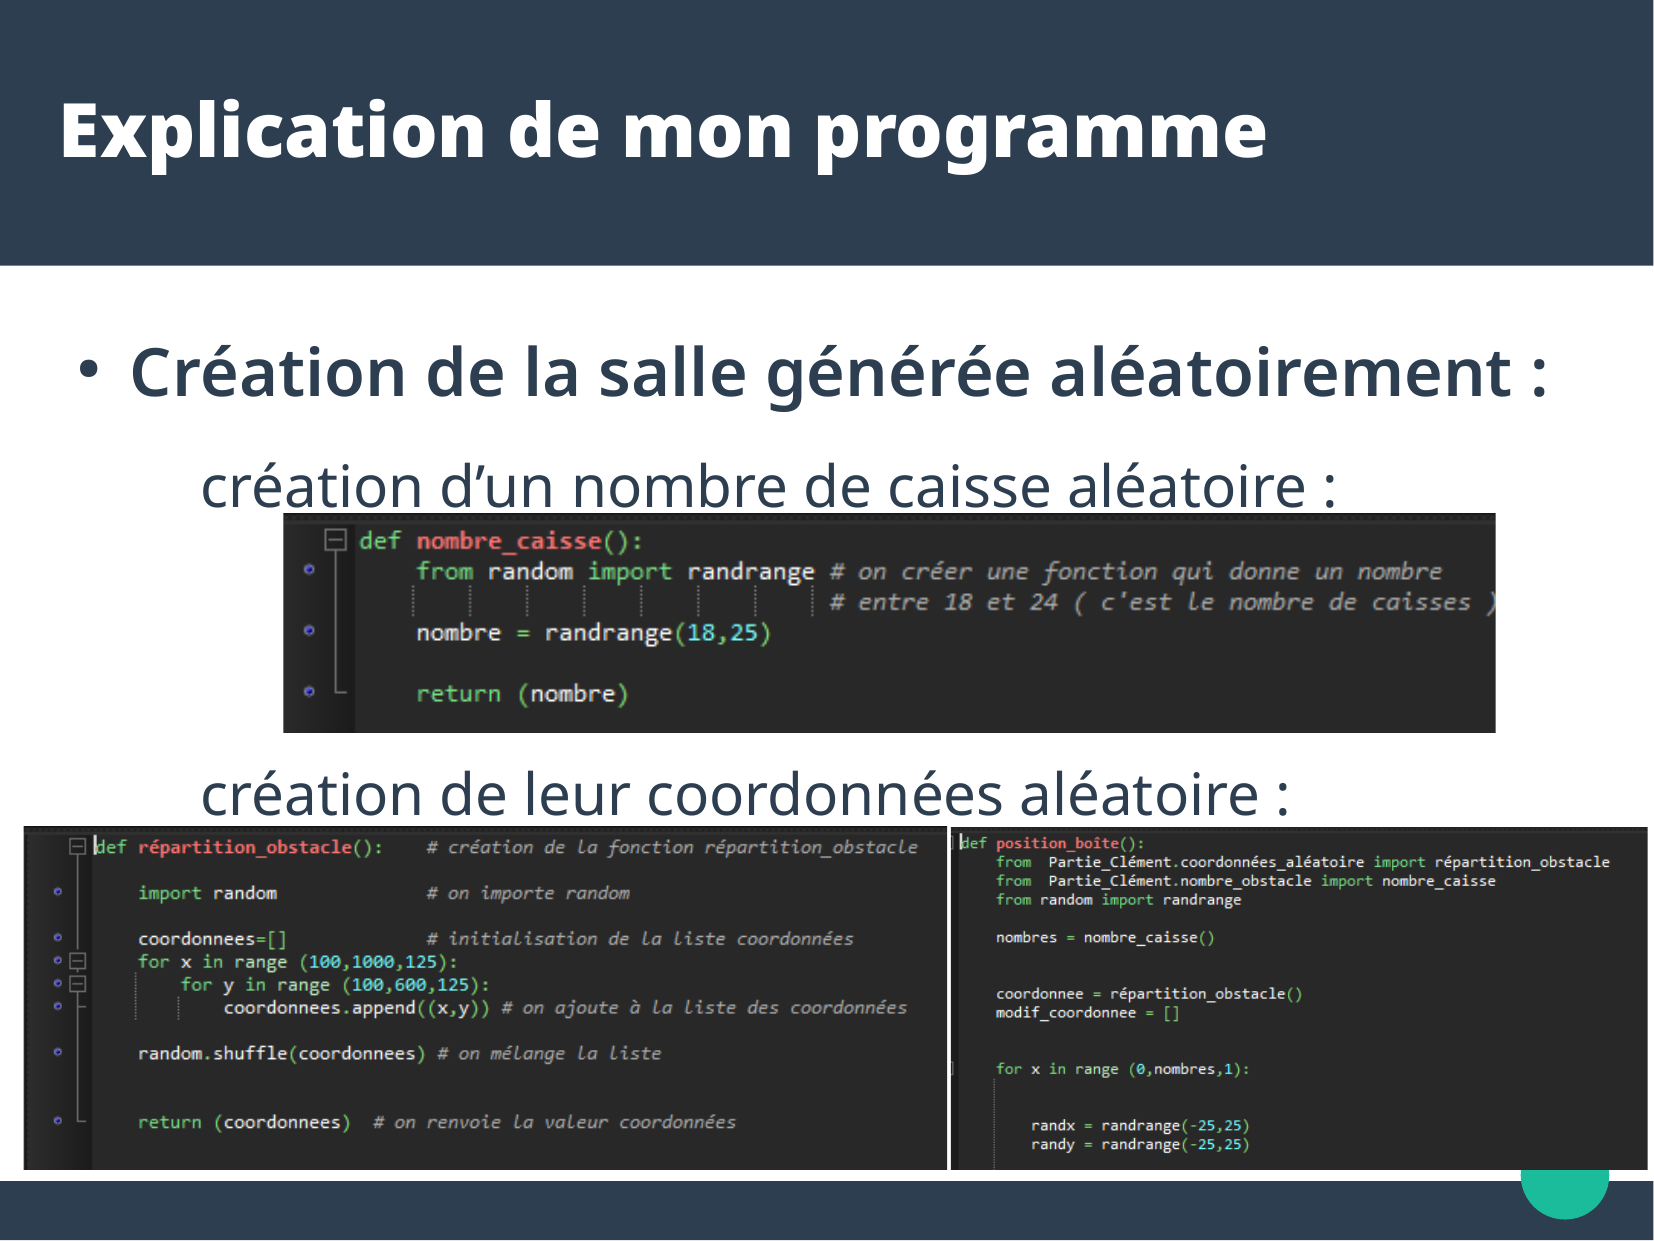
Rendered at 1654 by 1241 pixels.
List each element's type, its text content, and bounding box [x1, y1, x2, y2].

list Création de la salle générée aléatoirement : création d’un nombre de caisse aléatoire : création de leur coordonnées aléatoire : [59, 324, 1595, 1152]
picture [23, 826, 948, 1170]
title Explication de mon programme [59, 49, 1595, 207]
picture [950, 827, 1648, 1170]
